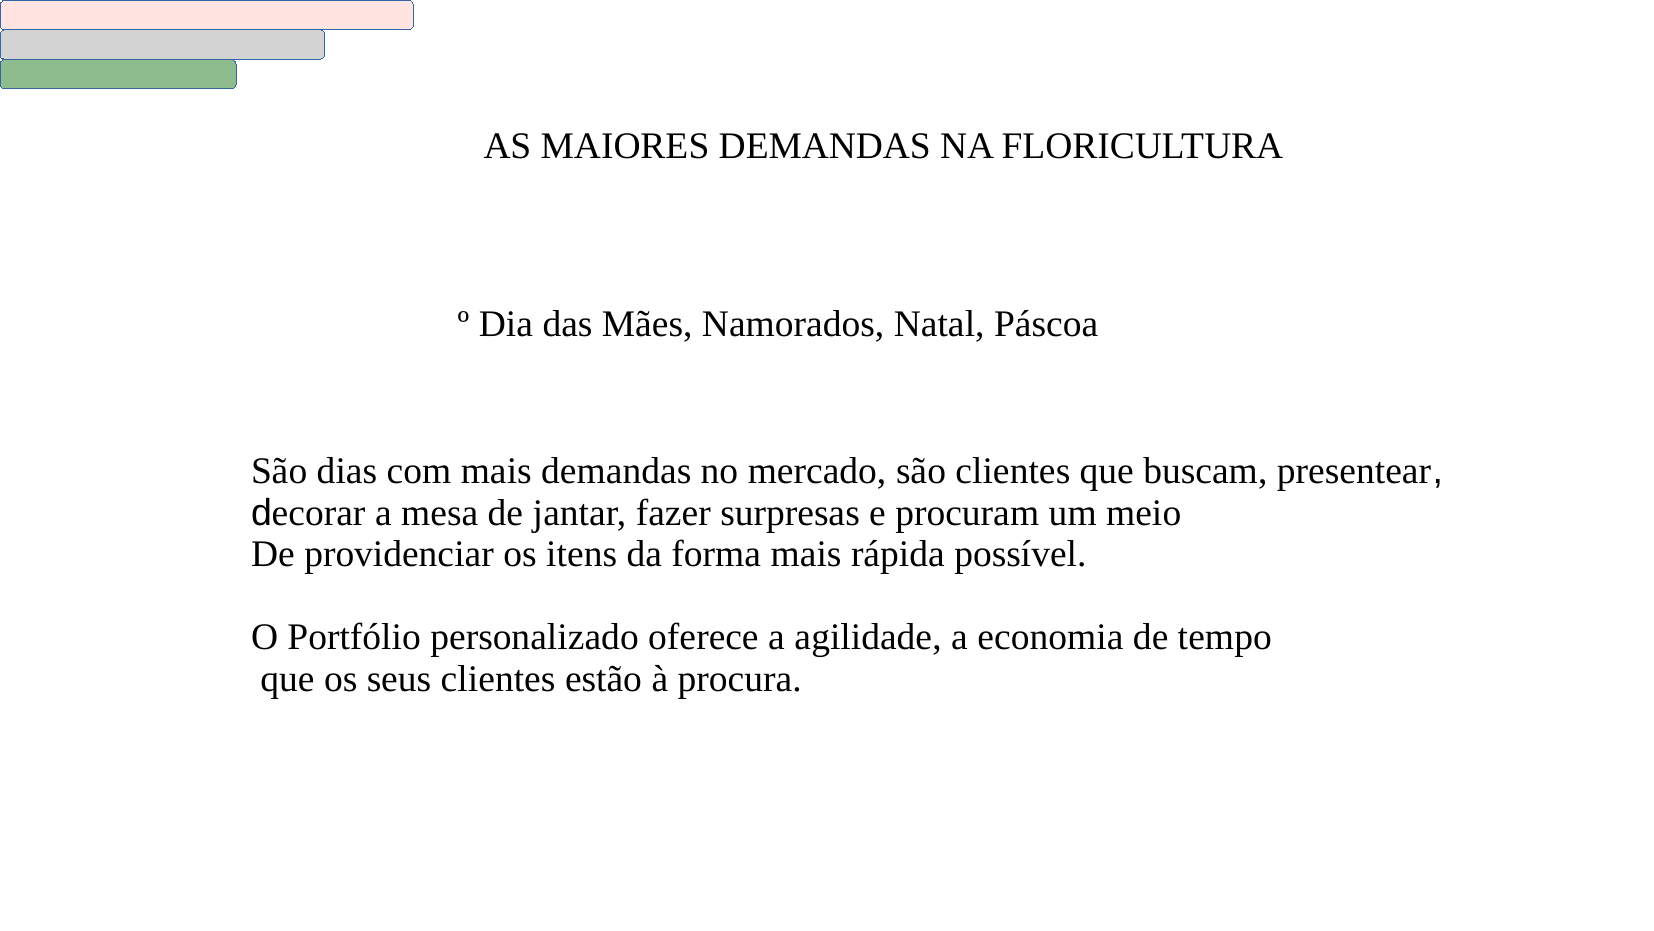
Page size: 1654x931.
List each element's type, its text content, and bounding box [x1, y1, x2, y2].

text_box º Dia das Mães, Namorados, Natal, Páscoa [442, 295, 1115, 352]
text_box [0, 0, 414, 89]
text_box São dias com mais demandas no mercado, são clientes que buscam, presentear, decorar a mesa de jantar, fazer surpresas e procuram um meio De providenciar os itens da forma mais rápida possível. O Portfólio personalizado oferece a agilidade, a economia de tempo que os seus clientes estão à procura. [236, 441, 1459, 707]
text_box AS MAIORES DEMANDAS NA FLORICULTURA [468, 118, 1299, 175]
